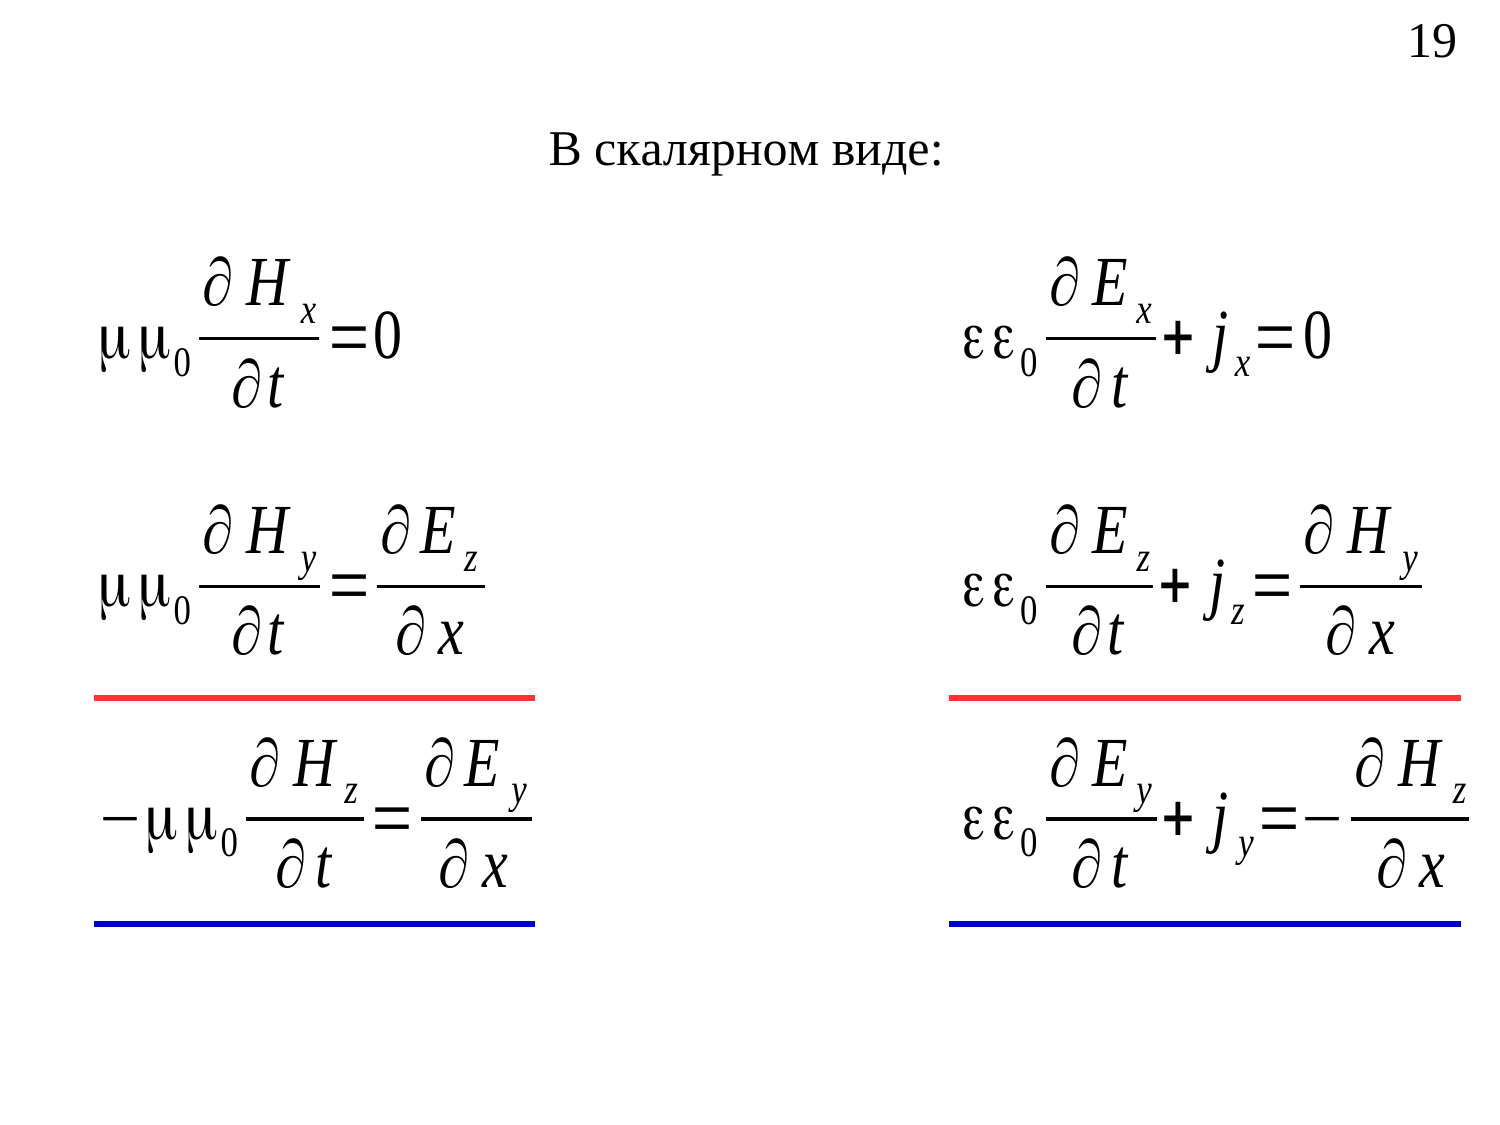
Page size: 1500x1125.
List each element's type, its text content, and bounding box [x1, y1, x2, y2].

chart [947, 491, 1439, 670]
chart [947, 724, 1487, 902]
chart [82, 244, 418, 422]
text_box В скалярном виде: [533, 108, 967, 184]
chart [82, 724, 547, 902]
chart [947, 244, 1348, 422]
chart [82, 491, 501, 670]
